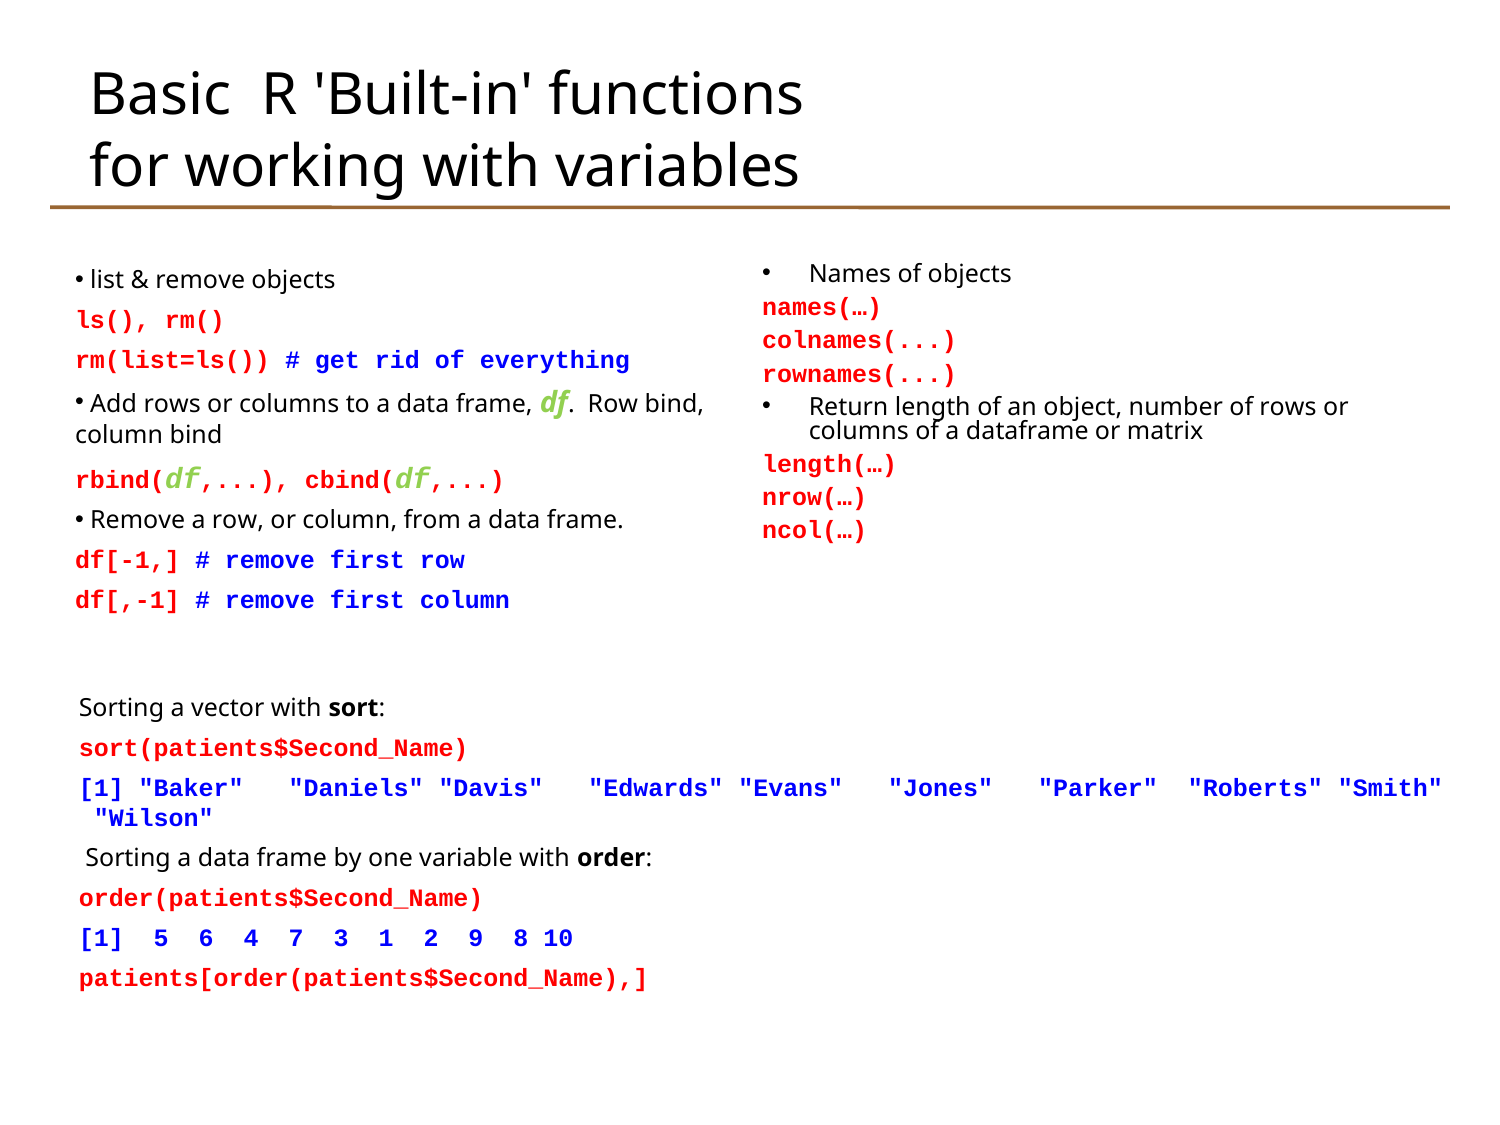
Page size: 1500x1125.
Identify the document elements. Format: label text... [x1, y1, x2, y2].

text_box Basic R 'Built-in' functions for working with variables [75, 32, 1425, 221]
text_box Sorting a vector with sort: sort(patients$Second_Name) [1] "Baker" "Daniels" "Davis" "Edwards" "Evans" "Jones" "Parker" "Roberts" "Smith" "Wilson" Sorting a data frame by one variable with order: order(patients$Second_Name) [1] 5 6 4 7 3 1 2 9 8 10 patients[order(patients$Second_Name),] [64, 664, 1485, 1059]
text_box Names of objects names(…) colnames(...) rownames(...) Return length of an object, number of rows or columns of a dataframe or matrix length(…) nrow(…) ncol(…) [762, 263, 1425, 664]
text_box list & remove objects ls(), rm() rm(list=ls()) # get rid of everything Add rows or columns to a data frame, df. Row bind, column bind rbind(df,...), cbind(df,...) Remove a row, or column, from a data frame. df[-1,] # remove first row df[,-1] # remove first column [74, 263, 732, 664]
